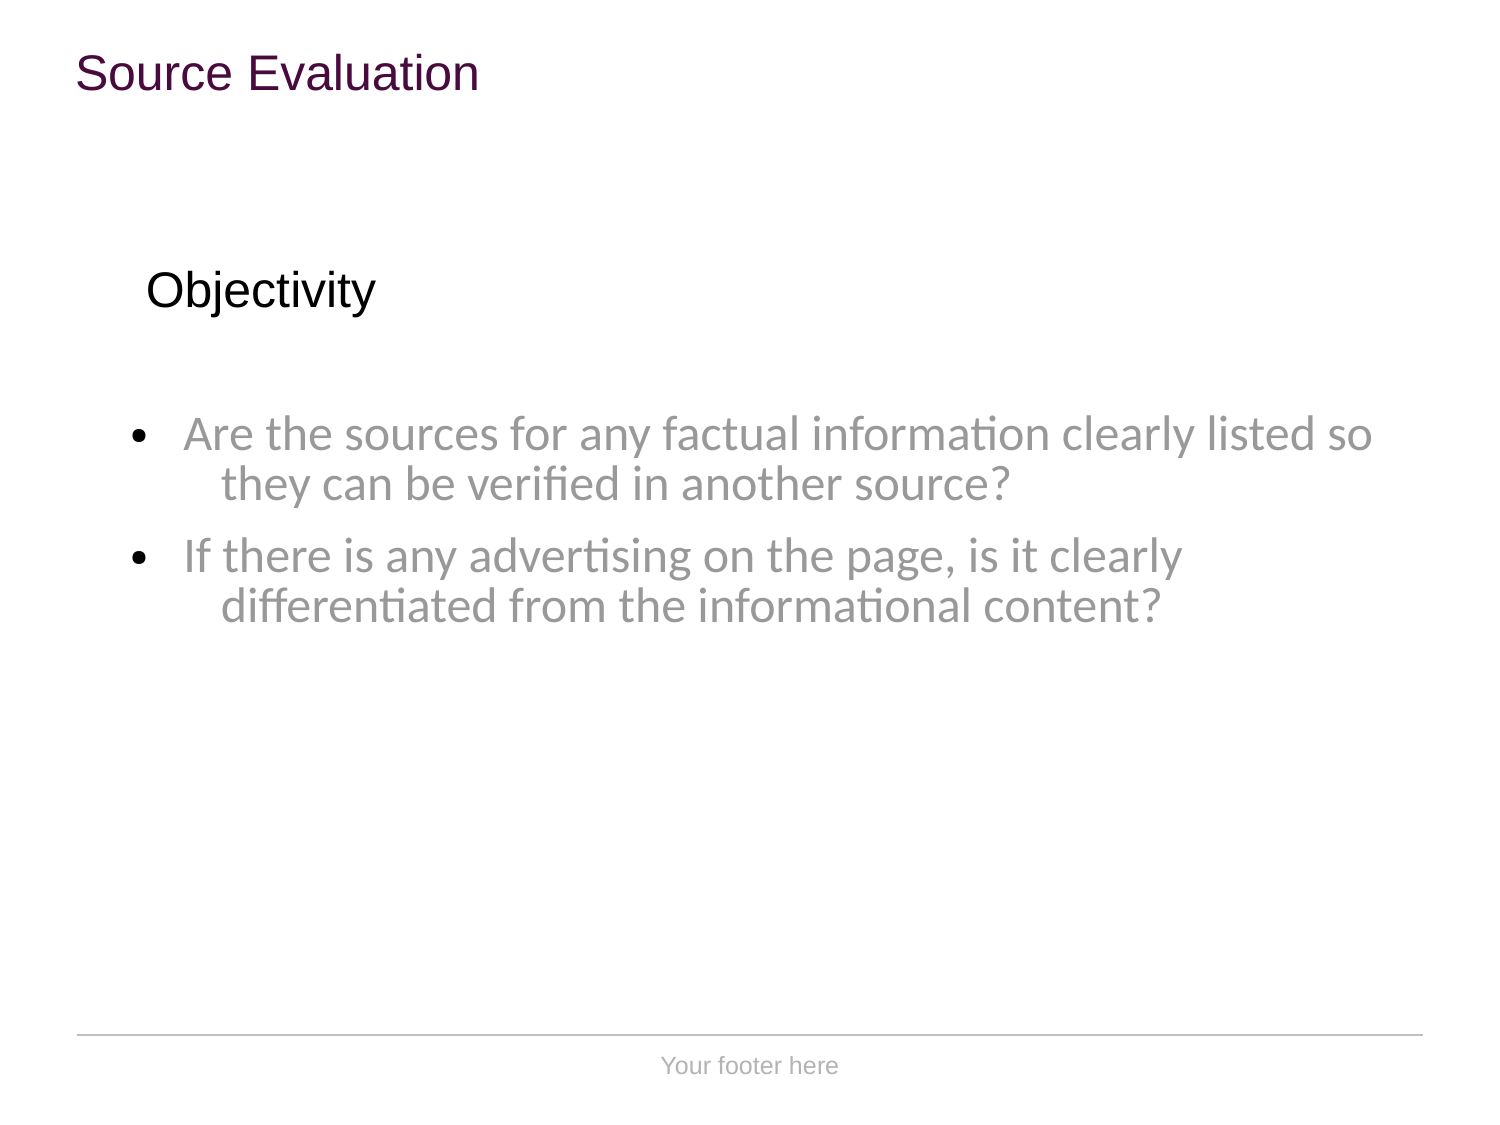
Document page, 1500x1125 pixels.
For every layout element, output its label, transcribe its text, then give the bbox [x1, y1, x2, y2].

list Objectivity Are the sources for any factual information clearly listed so they can be verified in another source? If there is any advertising on the page, is it clearly differentiated from the informational content? [75, 262, 1425, 1005]
title Source Evaluation [75, 45, 1425, 233]
